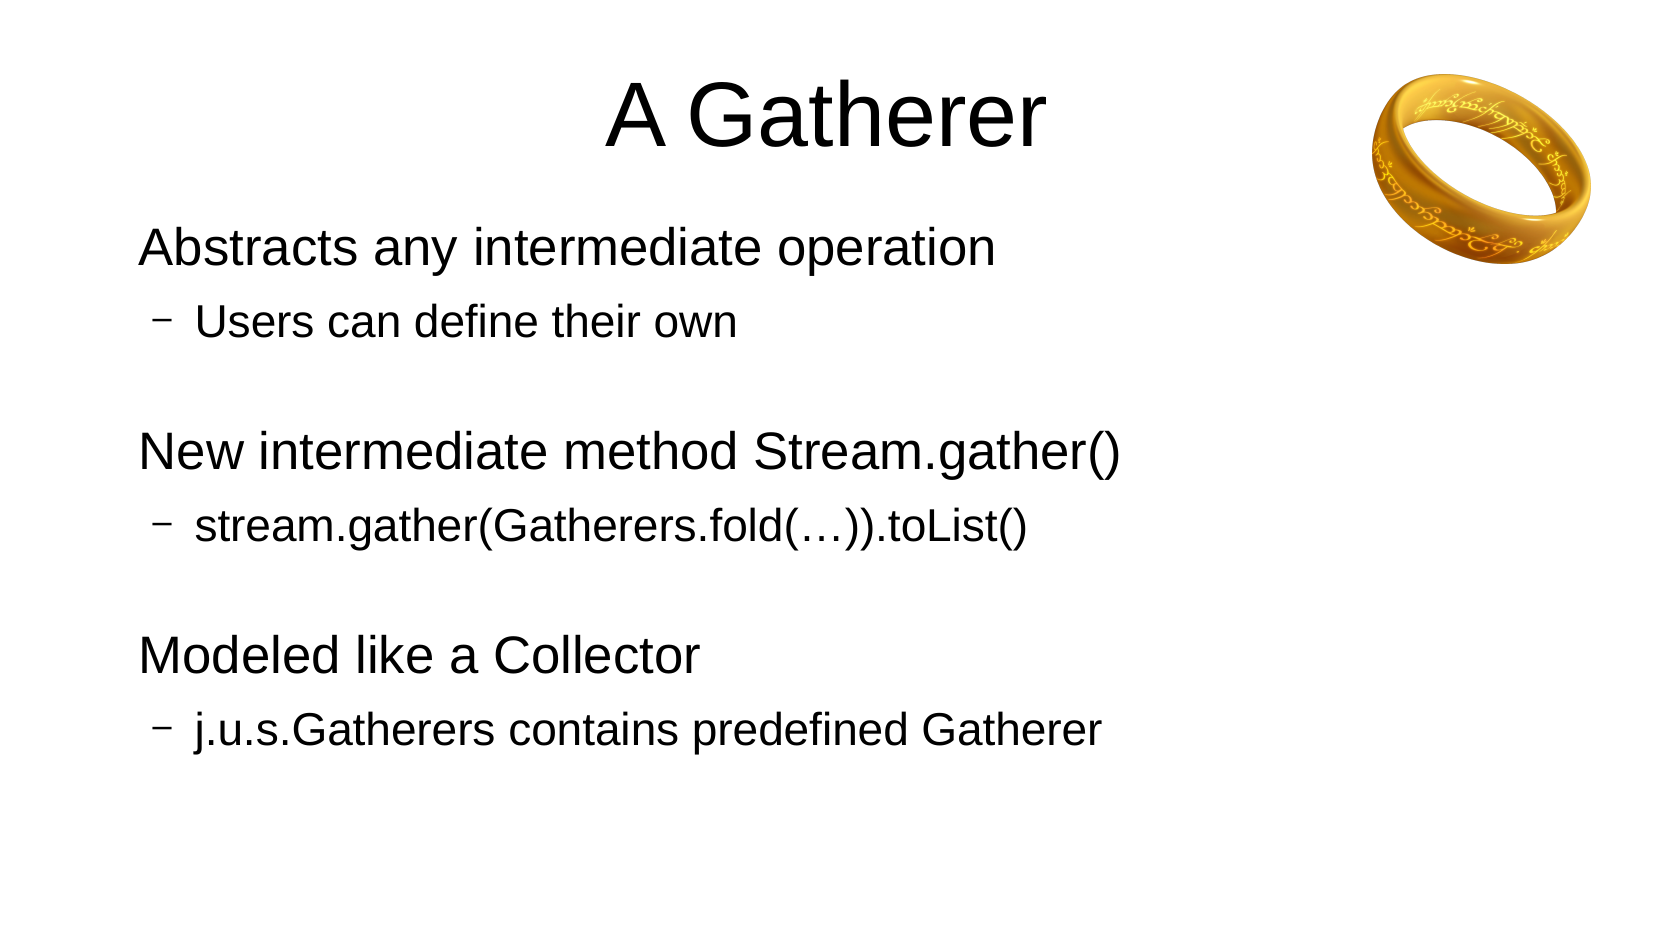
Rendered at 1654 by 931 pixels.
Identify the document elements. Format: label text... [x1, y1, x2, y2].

picture [1372, 74, 1591, 264]
list Abstracts any intermediate operation Users can define their own New intermediate method Stream.gather() stream.gather(Gatherers.fold(…)).toList() Modeled like a Collector j.u.s.Gatherers contains predefined Gatherer [82, 217, 1571, 758]
title A Gatherer [82, 37, 1571, 193]
